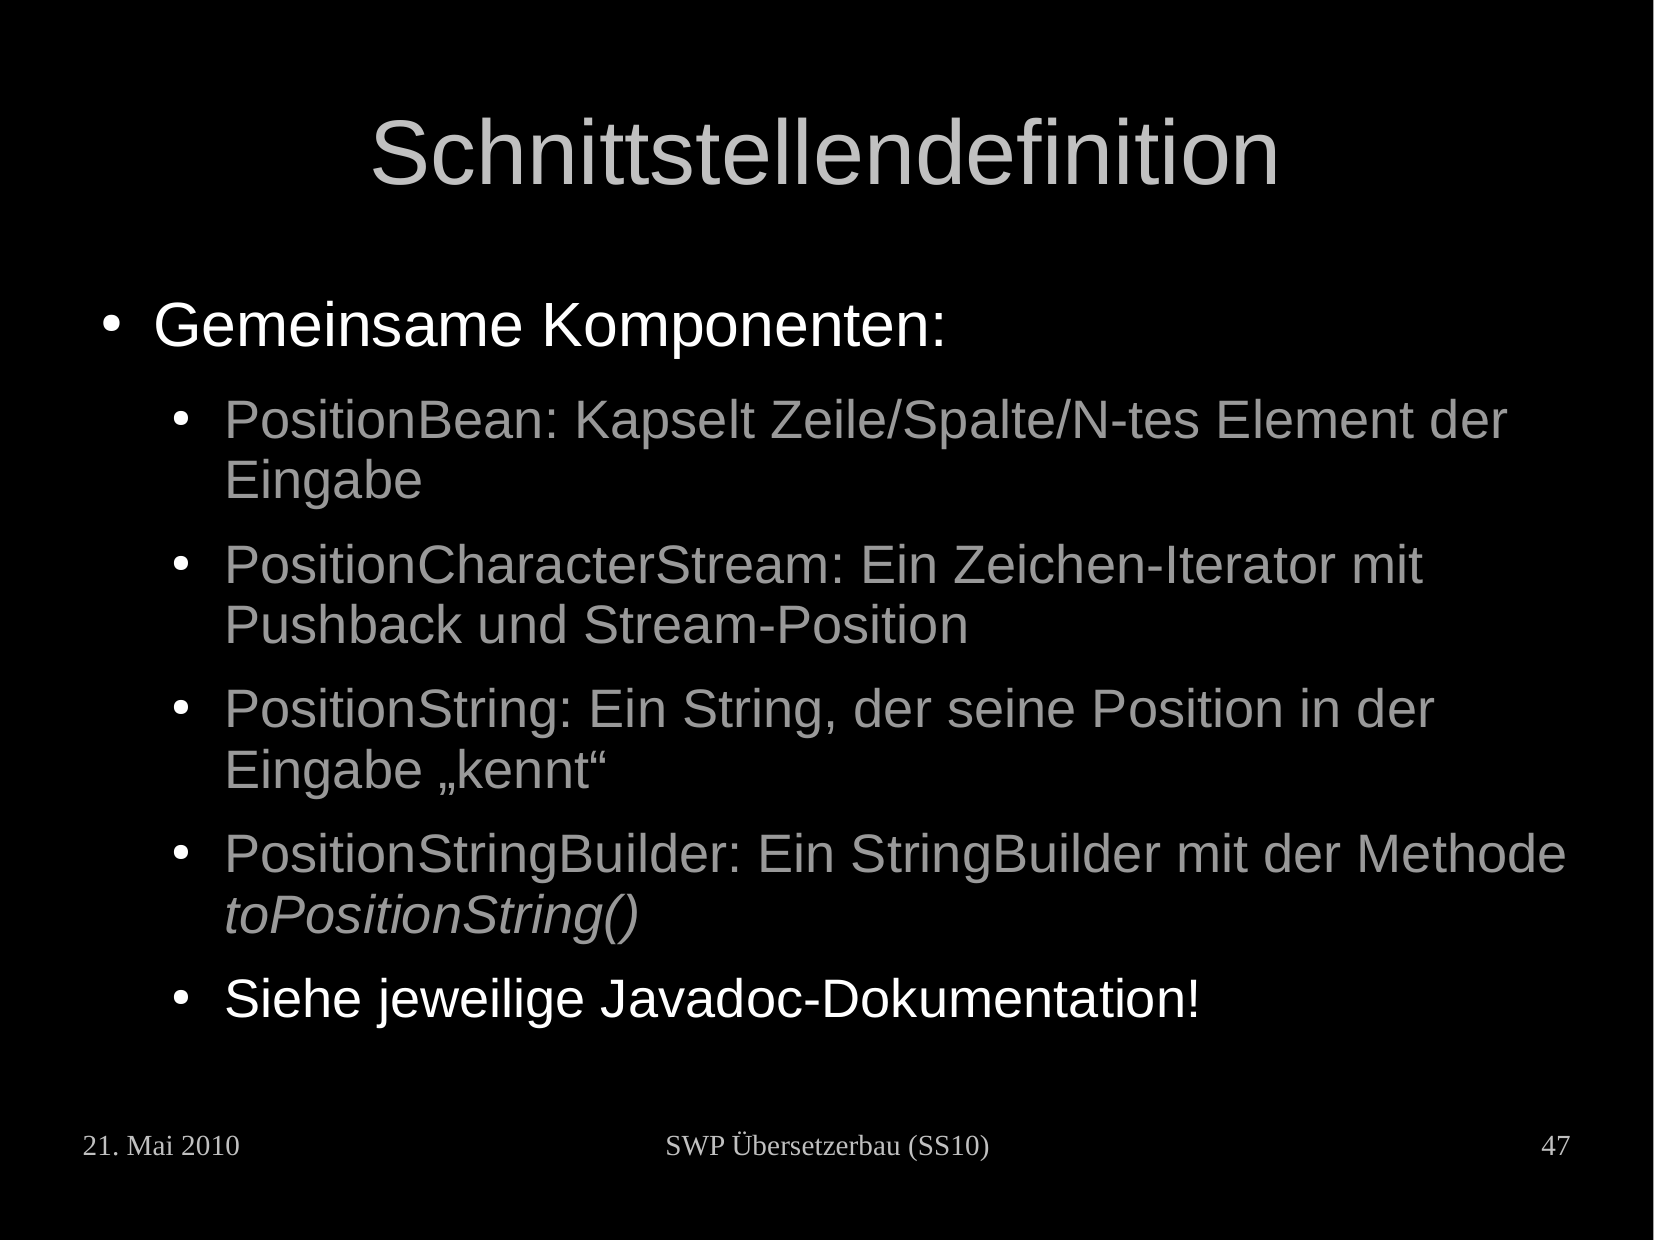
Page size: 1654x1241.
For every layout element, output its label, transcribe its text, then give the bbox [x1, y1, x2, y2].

list Gemeinsame Komponenten: PositionBean: Kapselt Zeile/Spalte/N-tes Element der Eingabe PositionCharacterStream: Ein Zeichen-Iterator mit Pushback und Stream-Position PositionString: Ein String, der seine Position in der Eingabe „kennt“ PositionStringBuilder: Ein StringBuilder mit der Methode toPositionString() Siehe jeweilige Javadoc-Dokumentation! [82, 290, 1571, 1109]
title Schnittstellendefinition [82, 49, 1571, 257]
